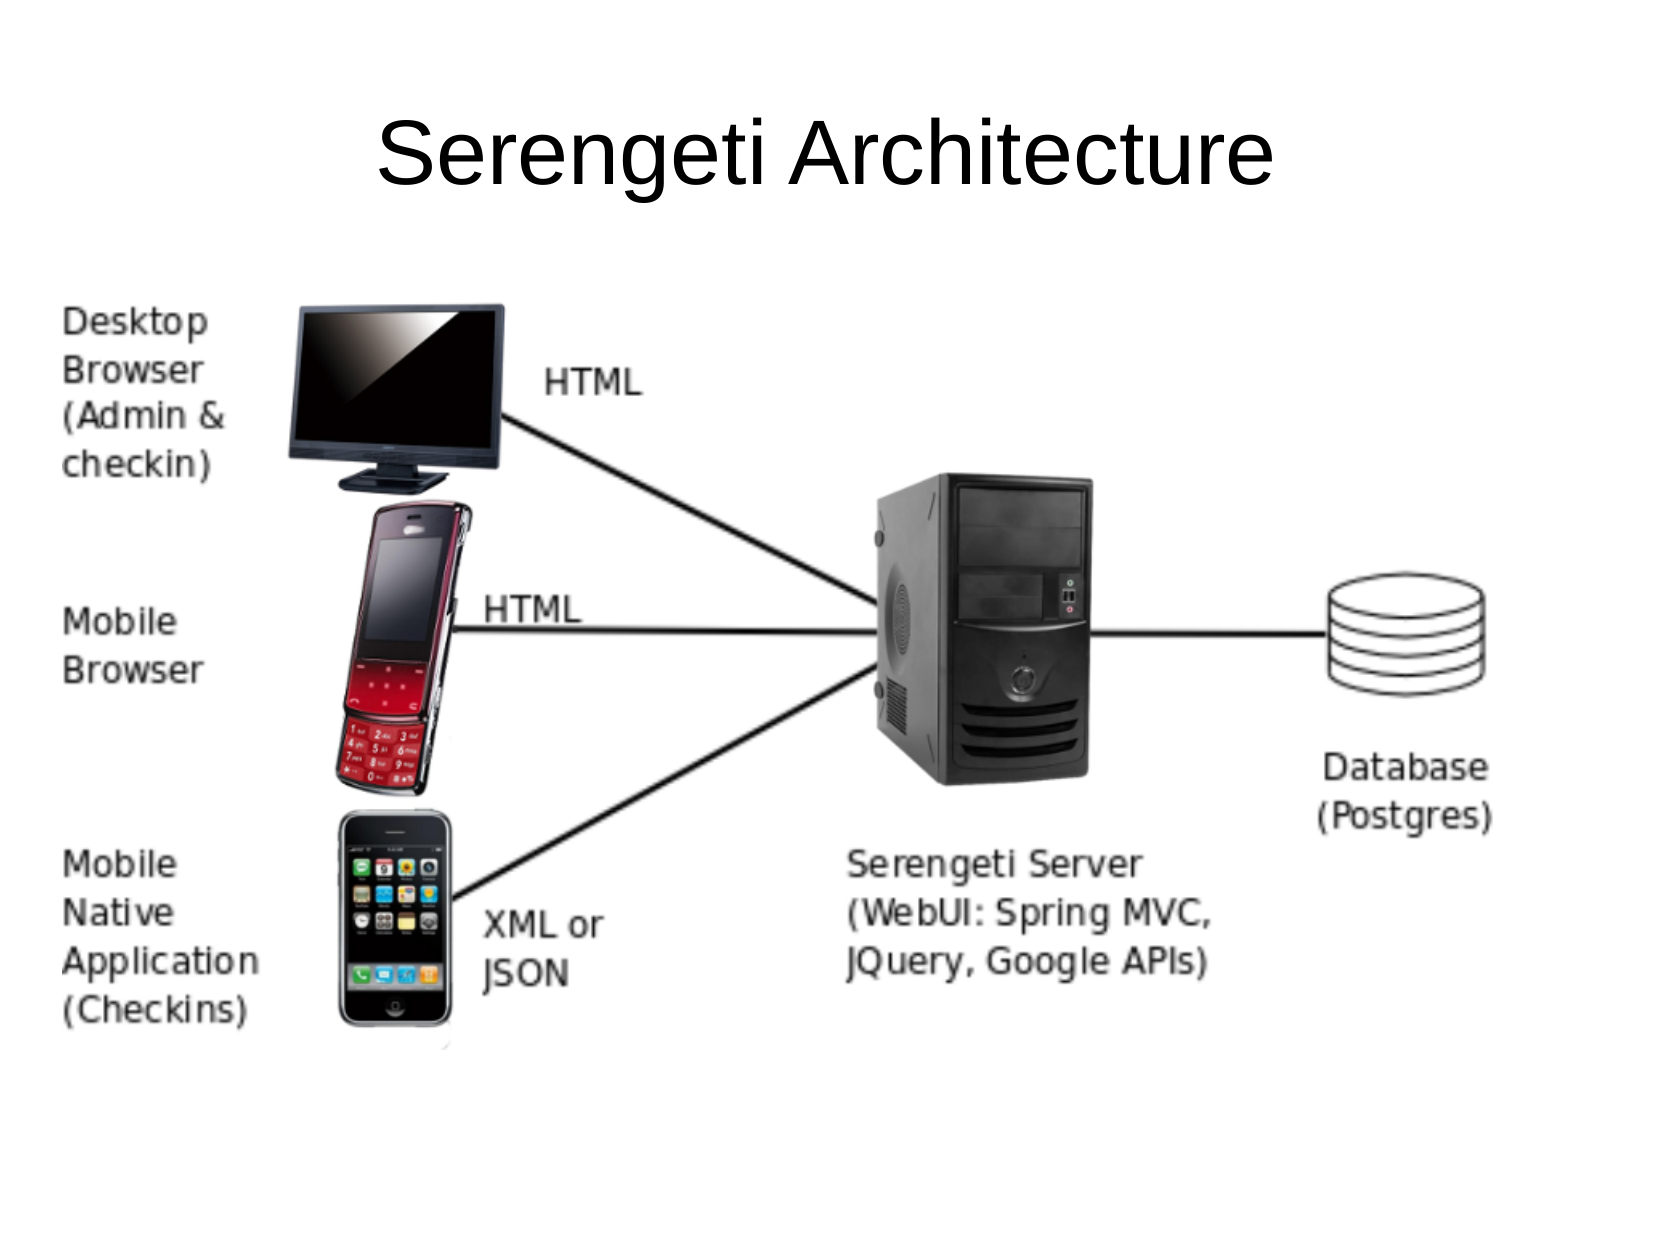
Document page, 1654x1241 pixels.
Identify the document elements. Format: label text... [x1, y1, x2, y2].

picture [62, 271, 1501, 1051]
title Serengeti Architecture [82, 49, 1571, 257]
